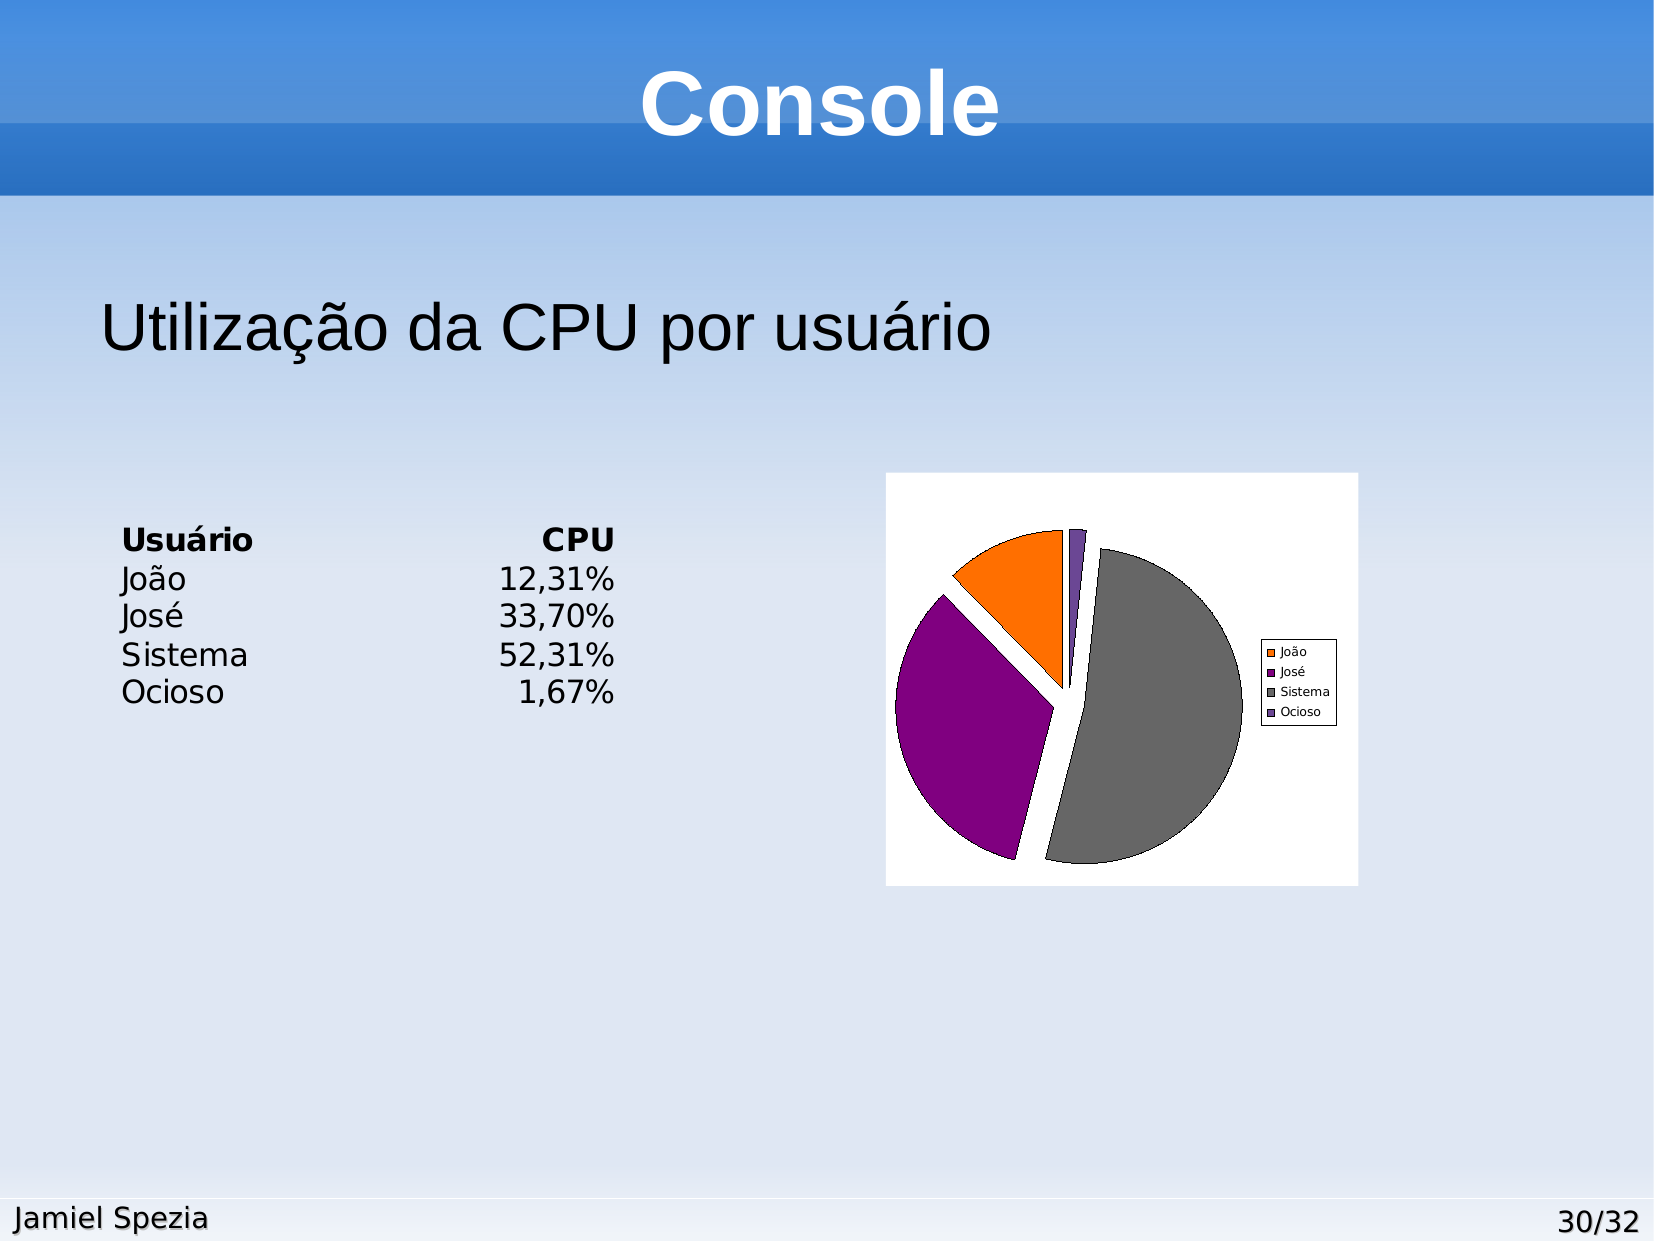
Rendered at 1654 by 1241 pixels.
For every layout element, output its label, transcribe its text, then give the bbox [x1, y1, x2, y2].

list Utilização da CPU por usuário [82, 290, 1571, 1109]
chart [118, 524, 621, 718]
picture [0, 0, 1654, 1198]
chart [885, 472, 1359, 886]
title Console [76, 0, 1566, 208]
picture [0, 1199, 1654, 1241]
